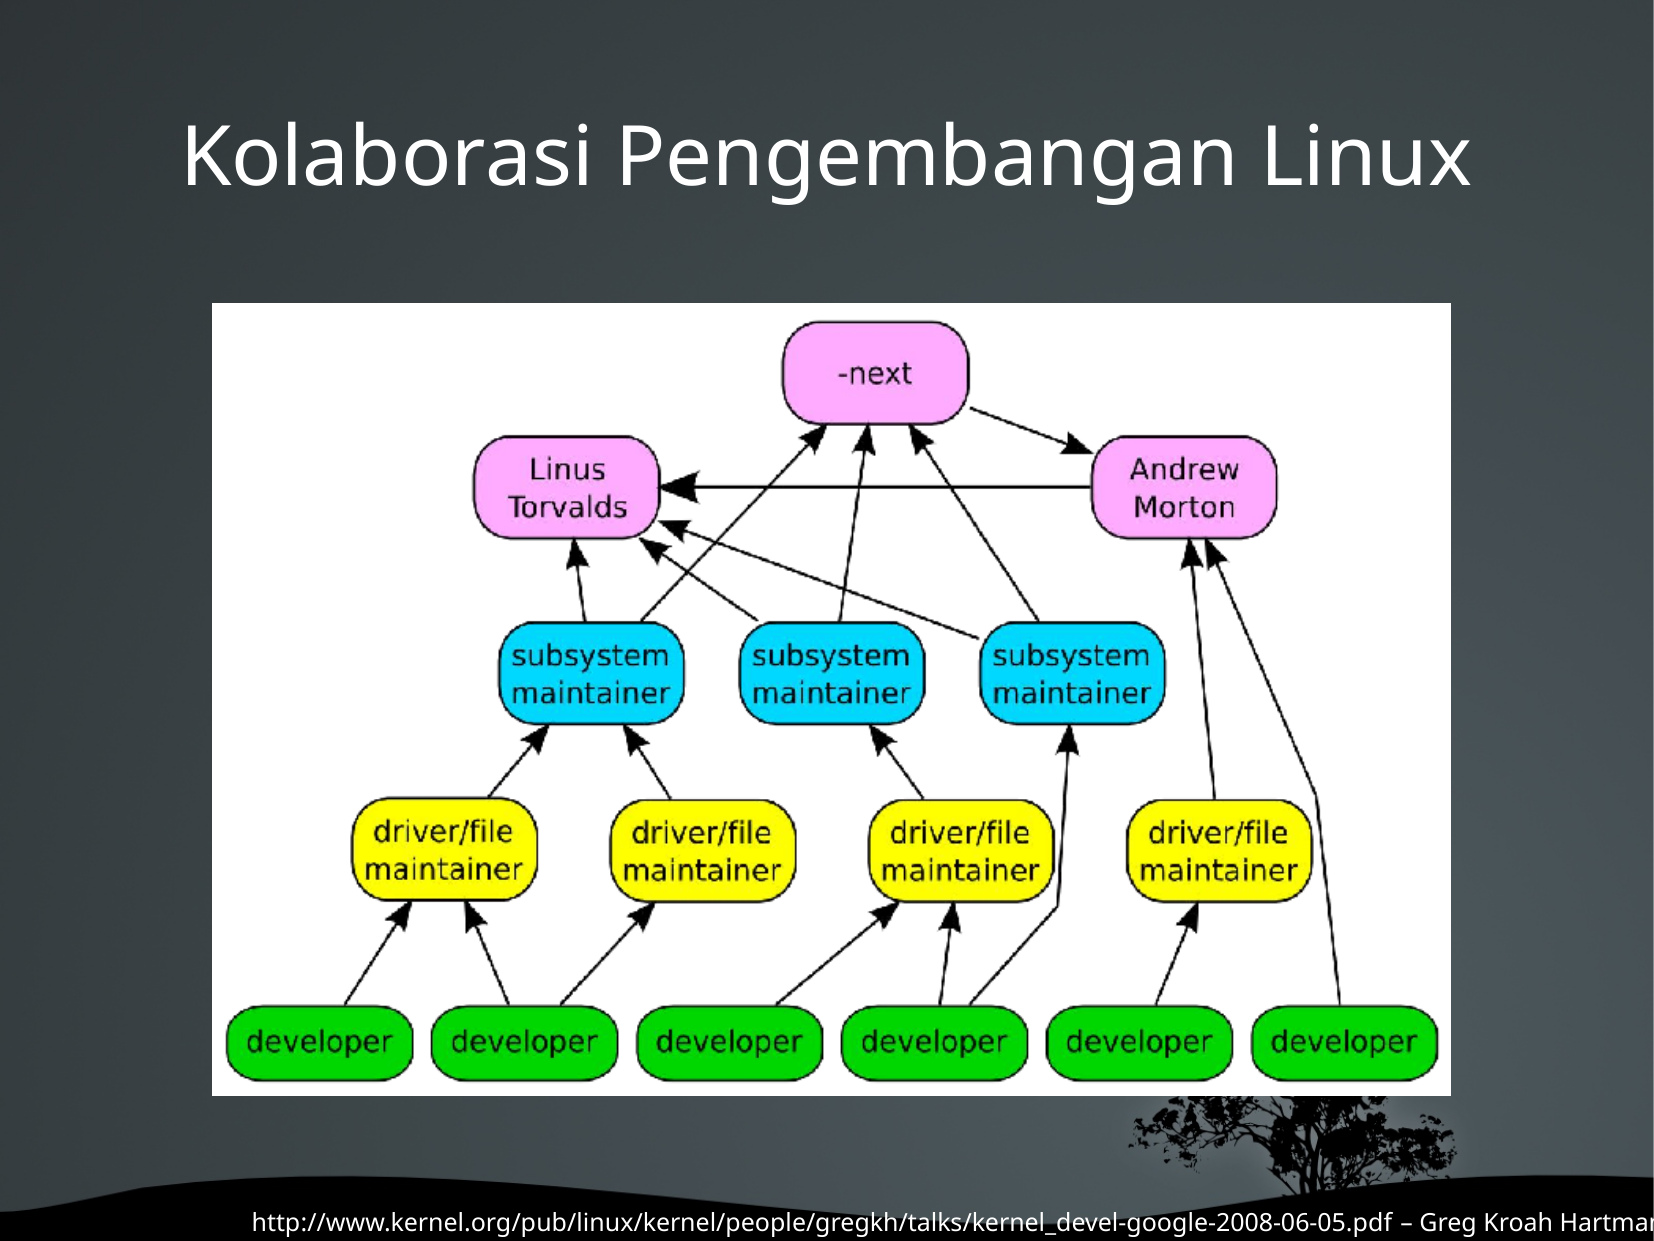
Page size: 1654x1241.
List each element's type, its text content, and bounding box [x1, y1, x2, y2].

title Kolaborasi Pengembangan Linux [82, 49, 1571, 257]
picture [0, 0, 1654, 1241]
text_box http://www.kernel.org/pub/linux/kernel/people/gregkh/talks/kernel_devel-google-2008-06-05.pdf – Greg Kroah Hartman [236, 1197, 1654, 1241]
